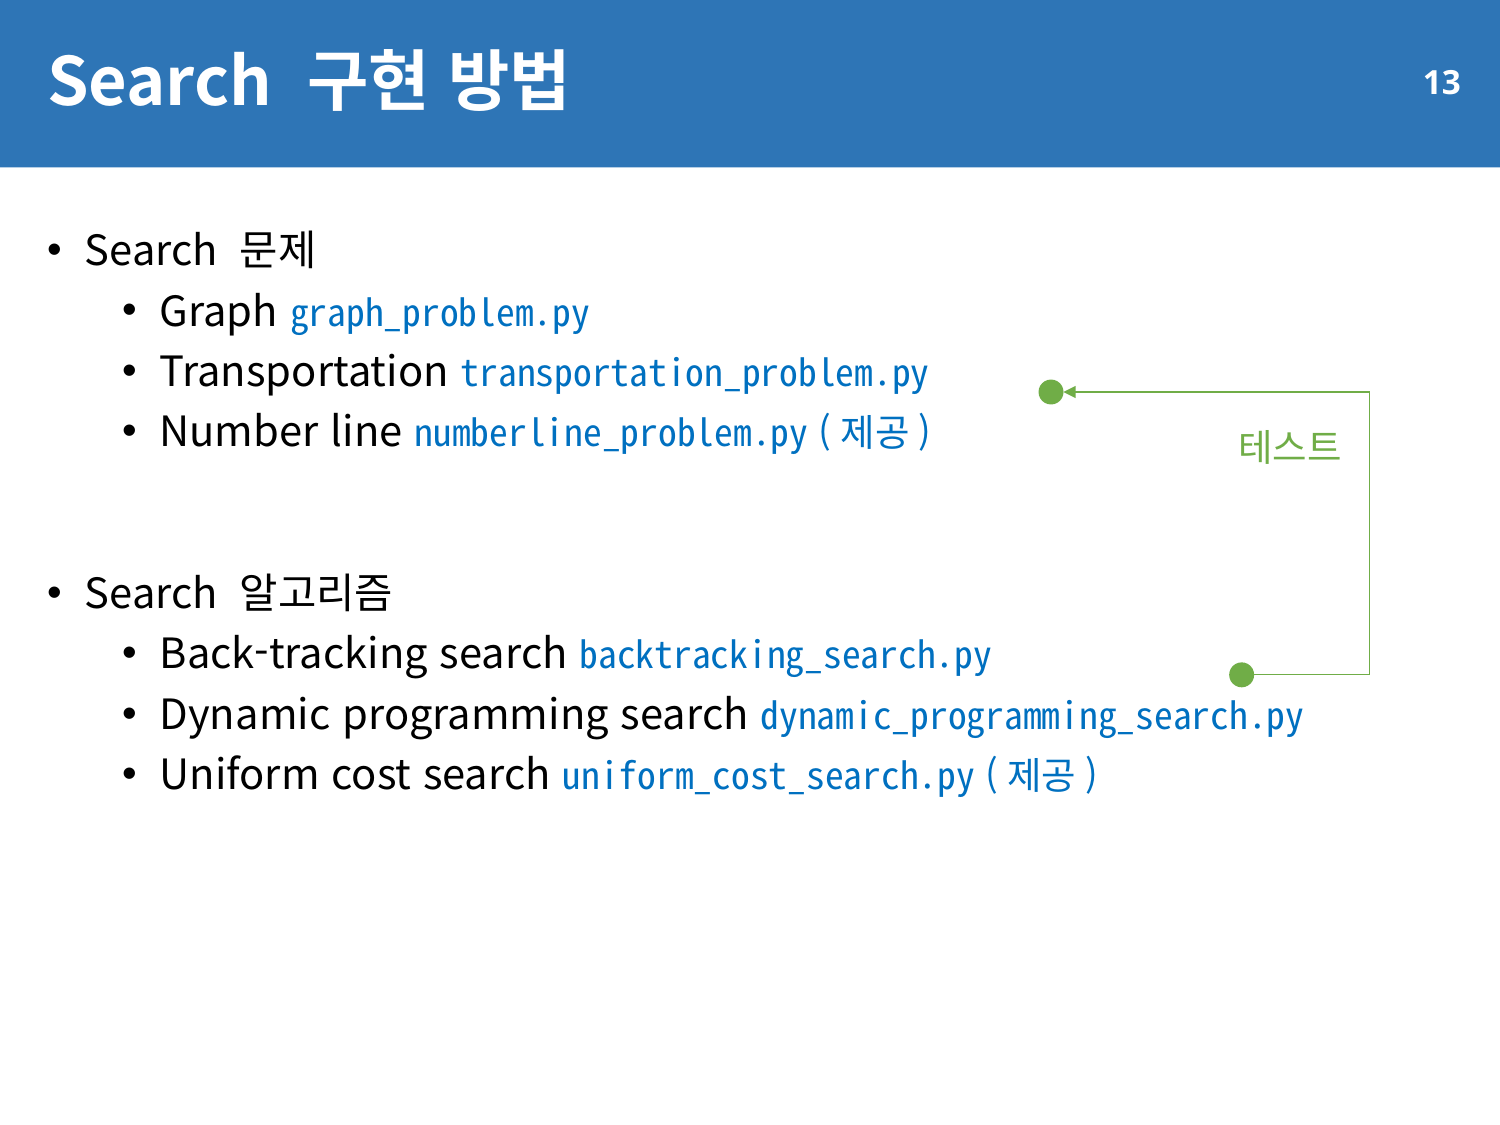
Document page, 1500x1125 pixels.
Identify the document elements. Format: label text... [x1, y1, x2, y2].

text_box [1229, 662, 1255, 688]
text_box 테스트 [1223, 417, 1357, 477]
title Search 구현 방법 [32, 20, 1476, 148]
text_box [1038, 379, 1064, 405]
list Search 문제 Graph graph_problem.py Transportation transportation_problem.py Number line numberline_problem.py (제공) Search 알고리즘 Back-tracking search backtracking_search.py Dynamic programming search dynamic_programming_search.py Uniform cost search uniform_cost_search.py (제공) [32, 206, 1476, 1100]
slide_number <number> [1273, 53, 1476, 114]
